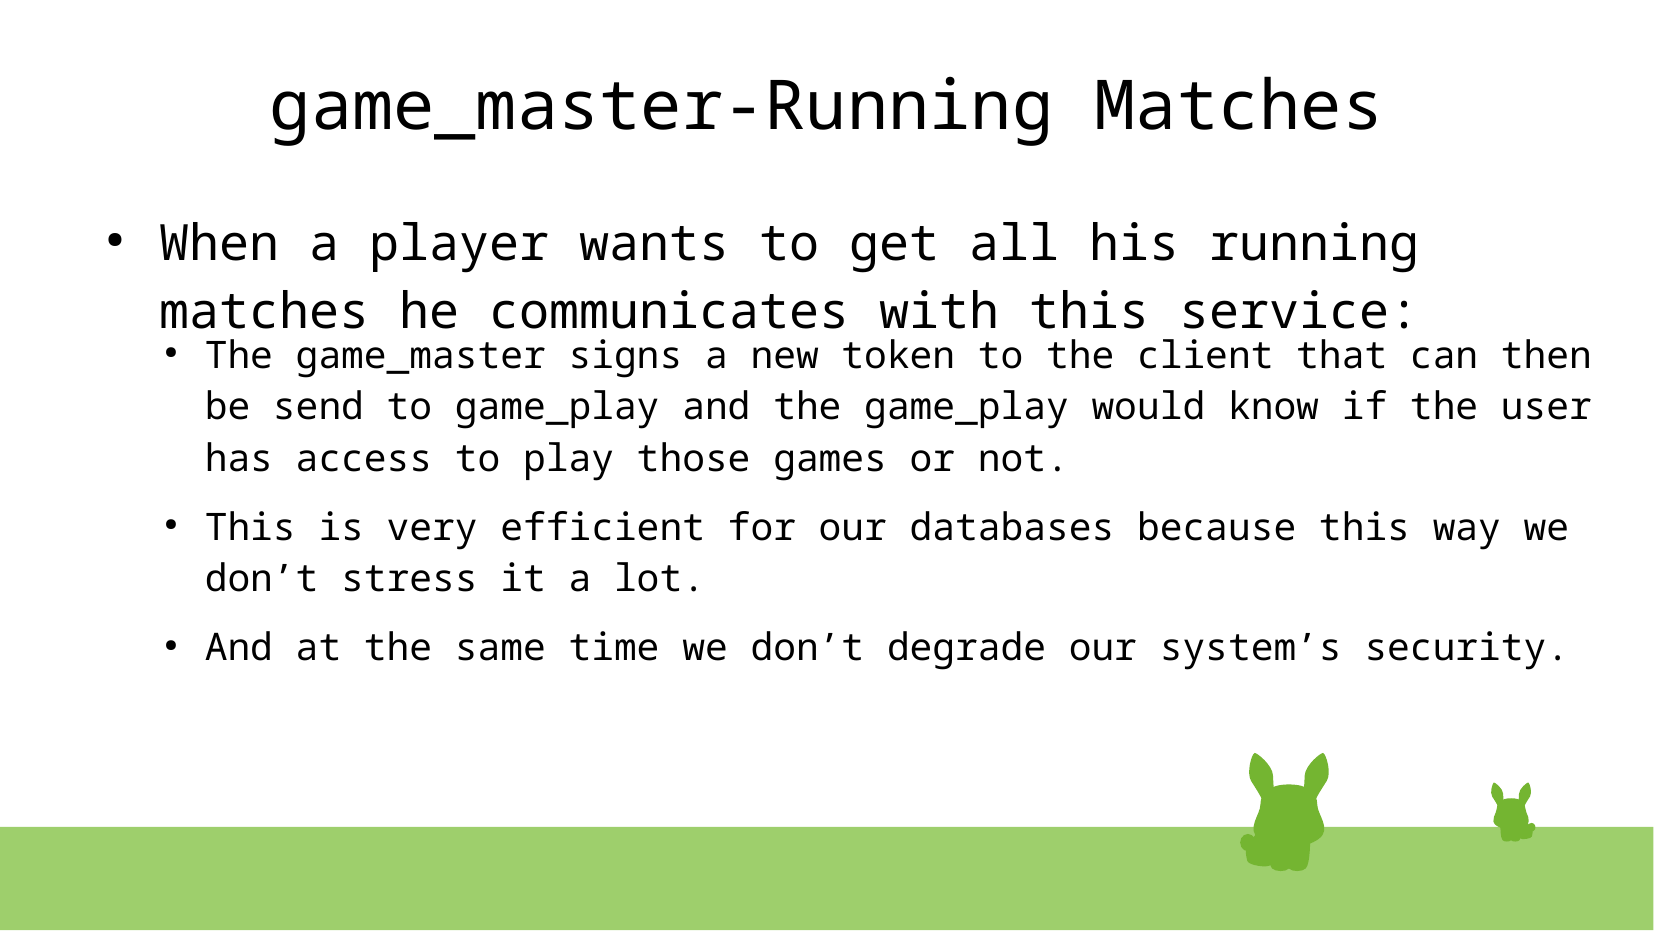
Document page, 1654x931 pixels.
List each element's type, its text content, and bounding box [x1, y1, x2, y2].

list The game_master signs a new token to the client that can then be send to game_play and the game_play would know if the user has access to play those games or not. This is very efficient for our databases because this way we don’t stress it a lot. And at the same time we don’t degrade our system’s security. [151, 327, 1628, 676]
title game_master-Running Matches [88, 29, 1565, 178]
list When a player wants to get all his running matches he communicates with this service: [88, 206, 1565, 344]
